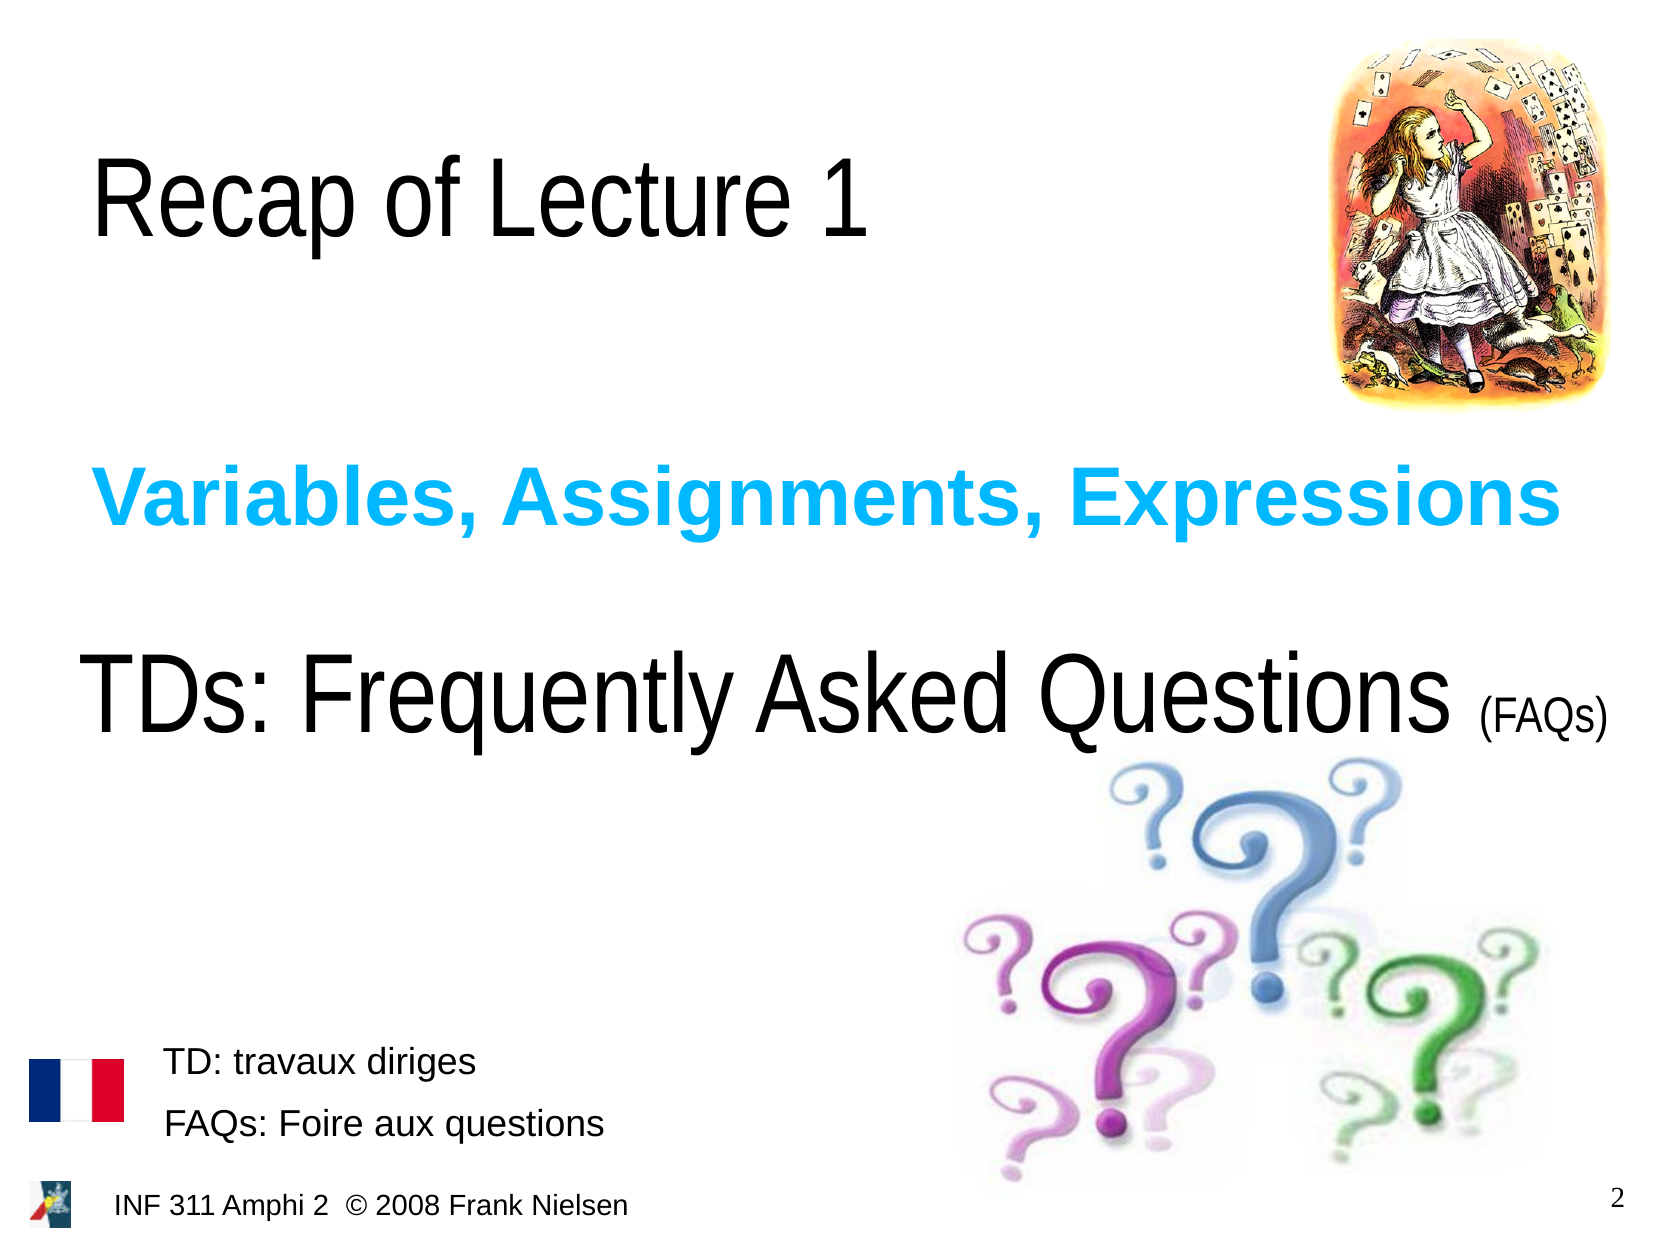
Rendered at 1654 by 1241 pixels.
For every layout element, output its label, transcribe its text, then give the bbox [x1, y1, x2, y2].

text_box TDs: Frequently Asked Questions (FAQs) [63, 620, 1625, 763]
text_box TD: travaux diriges [147, 1033, 492, 1091]
text_box Variables, Assignments, Expressions [76, 442, 1580, 551]
picture [1328, 39, 1611, 415]
picture [29, 1181, 71, 1228]
picture [29, 1059, 124, 1123]
text_box Recap of Lecture 1 [76, 123, 886, 266]
text_box FAQs: Foire aux questions [149, 1094, 621, 1152]
picture [944, 763, 1558, 1199]
